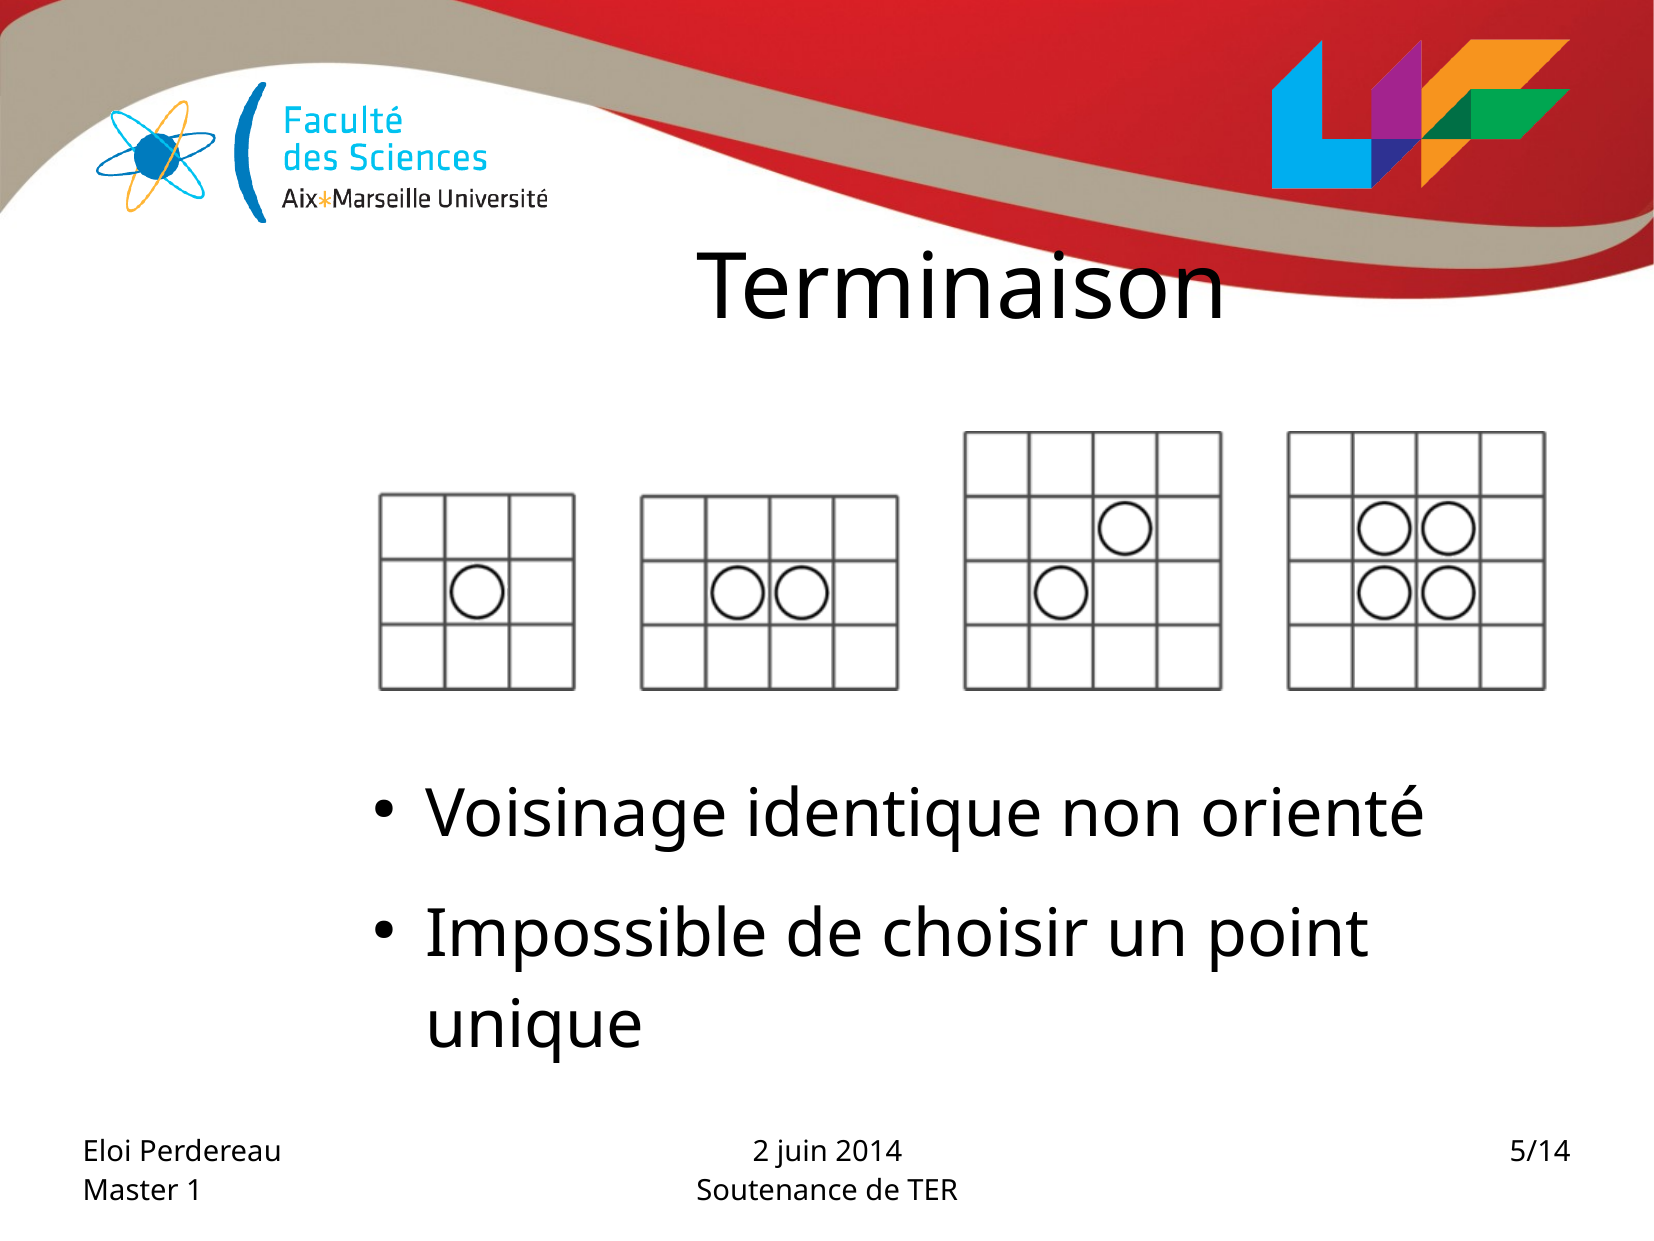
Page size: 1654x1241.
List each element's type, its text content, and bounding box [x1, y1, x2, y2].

title Terminaison [354, 212, 1571, 355]
picture [0, 0, 1654, 1241]
list Voisinage identique non orienté Impossible de choisir un point unique [354, 765, 1571, 1109]
